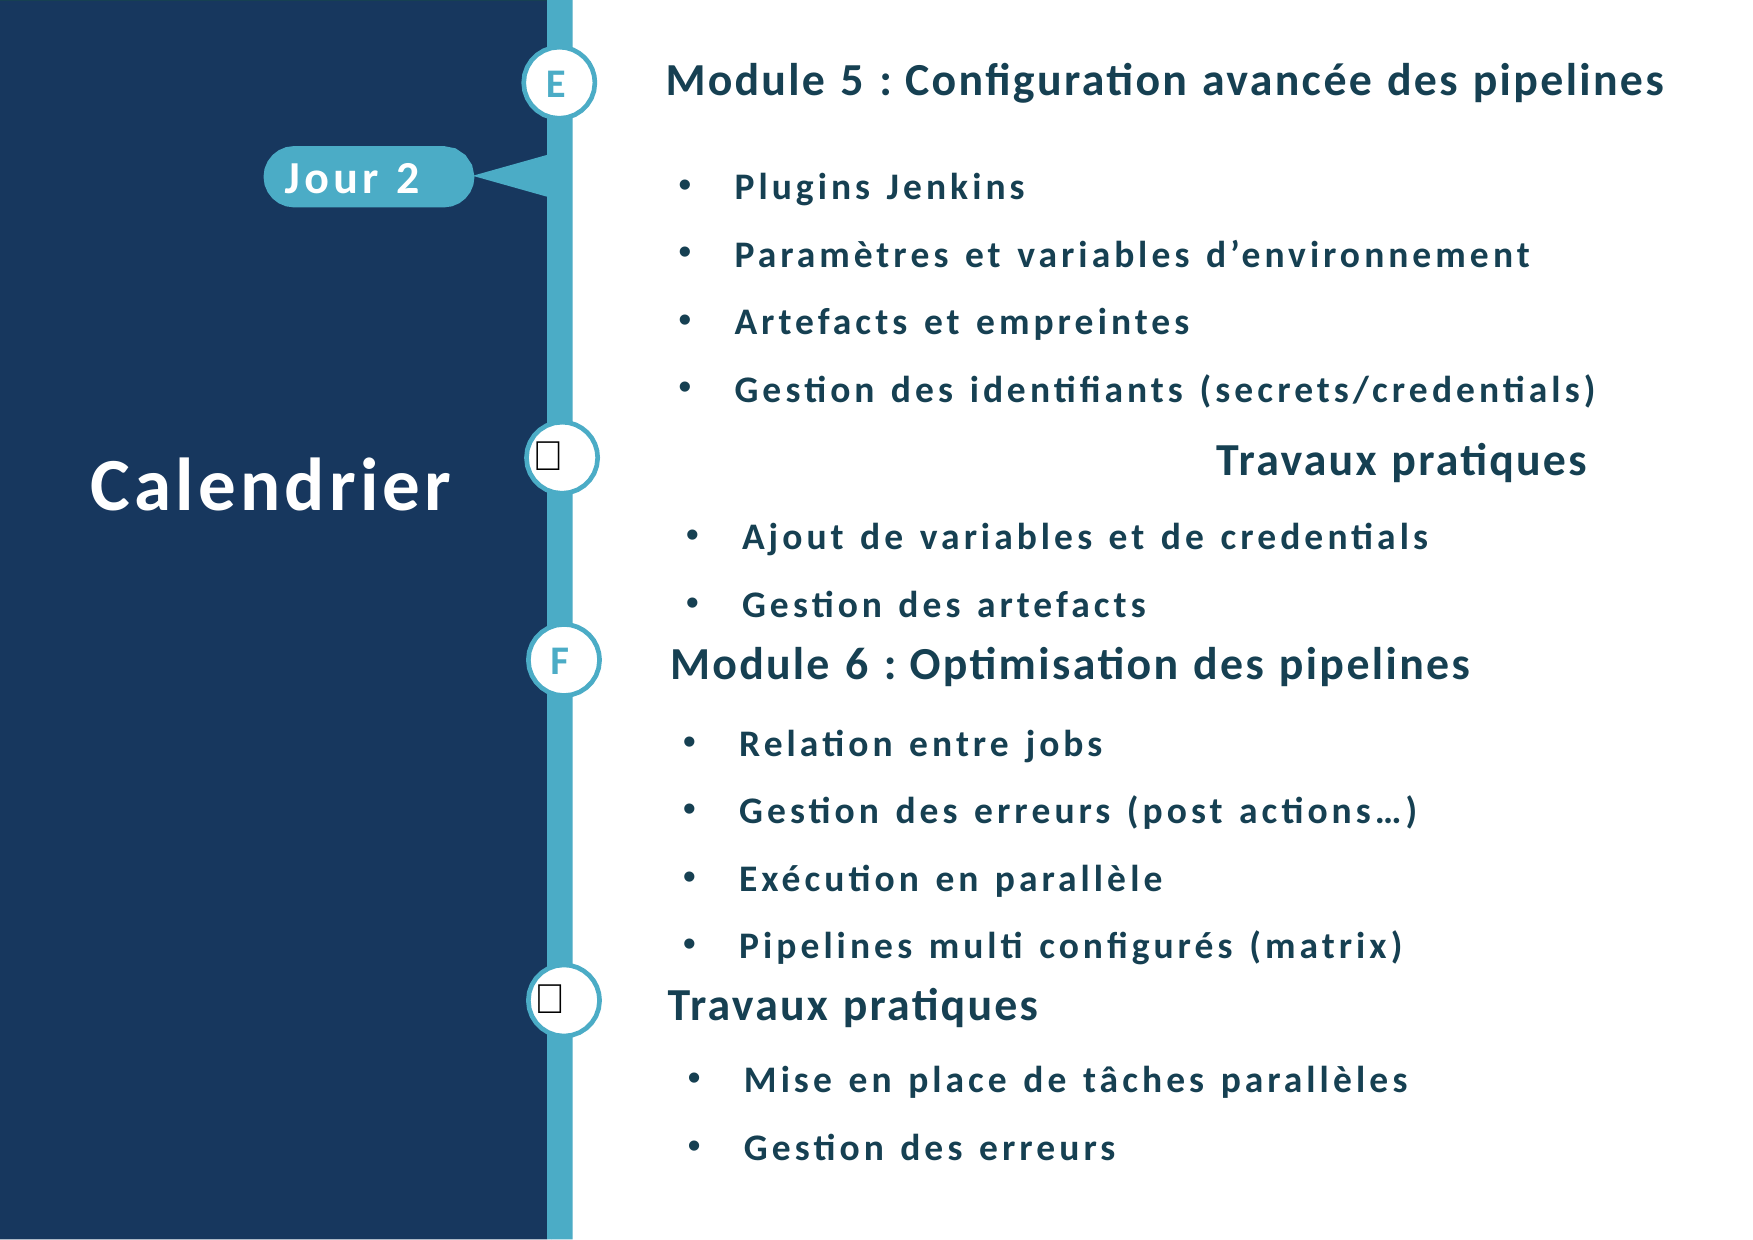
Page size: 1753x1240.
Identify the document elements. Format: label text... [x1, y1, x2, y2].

text_box [0, 0, 573, 1240]
text_box E [543, 53, 575, 106]
text_box 🚀 [530, 425, 564, 529]
text_box Relation entre jobs Gestion des erreurs (post actions…) Exécution en parallèle Pipelines multi configurés (matrix) [668, 688, 1744, 974]
text_box [527, 55, 592, 115]
text_box Calendrier [88, 433, 464, 526]
text_box Travaux pratiques [1214, 427, 1753, 485]
text_box F [548, 631, 580, 683]
text_box [566, 968, 597, 1033]
text_box [550, 627, 578, 631]
text_box Travaux pratiques [665, 972, 1252, 1030]
text_box Mise en place de tâches parallèles Gestion des erreurs [672, 1025, 1673, 1176]
text_box Module 6 : Optimisation des pipelines [668, 631, 1669, 688]
text_box [531, 632, 597, 693]
text_box Plugins Jenkins Paramètres et variables d’environnement Artefacts et empreintes Gestion des identifiants (secrets/credentials) [663, 132, 1739, 418]
text_box Ajout de variables et de credentials Gestion des artefacts [671, 482, 1671, 633]
text_box Jour 2 [282, 144, 425, 203]
text_box [564, 425, 595, 490]
text_box Module 5 : Configuration avancée des pipelines [663, 47, 1701, 105]
text_box 🚀 [532, 968, 566, 1072]
